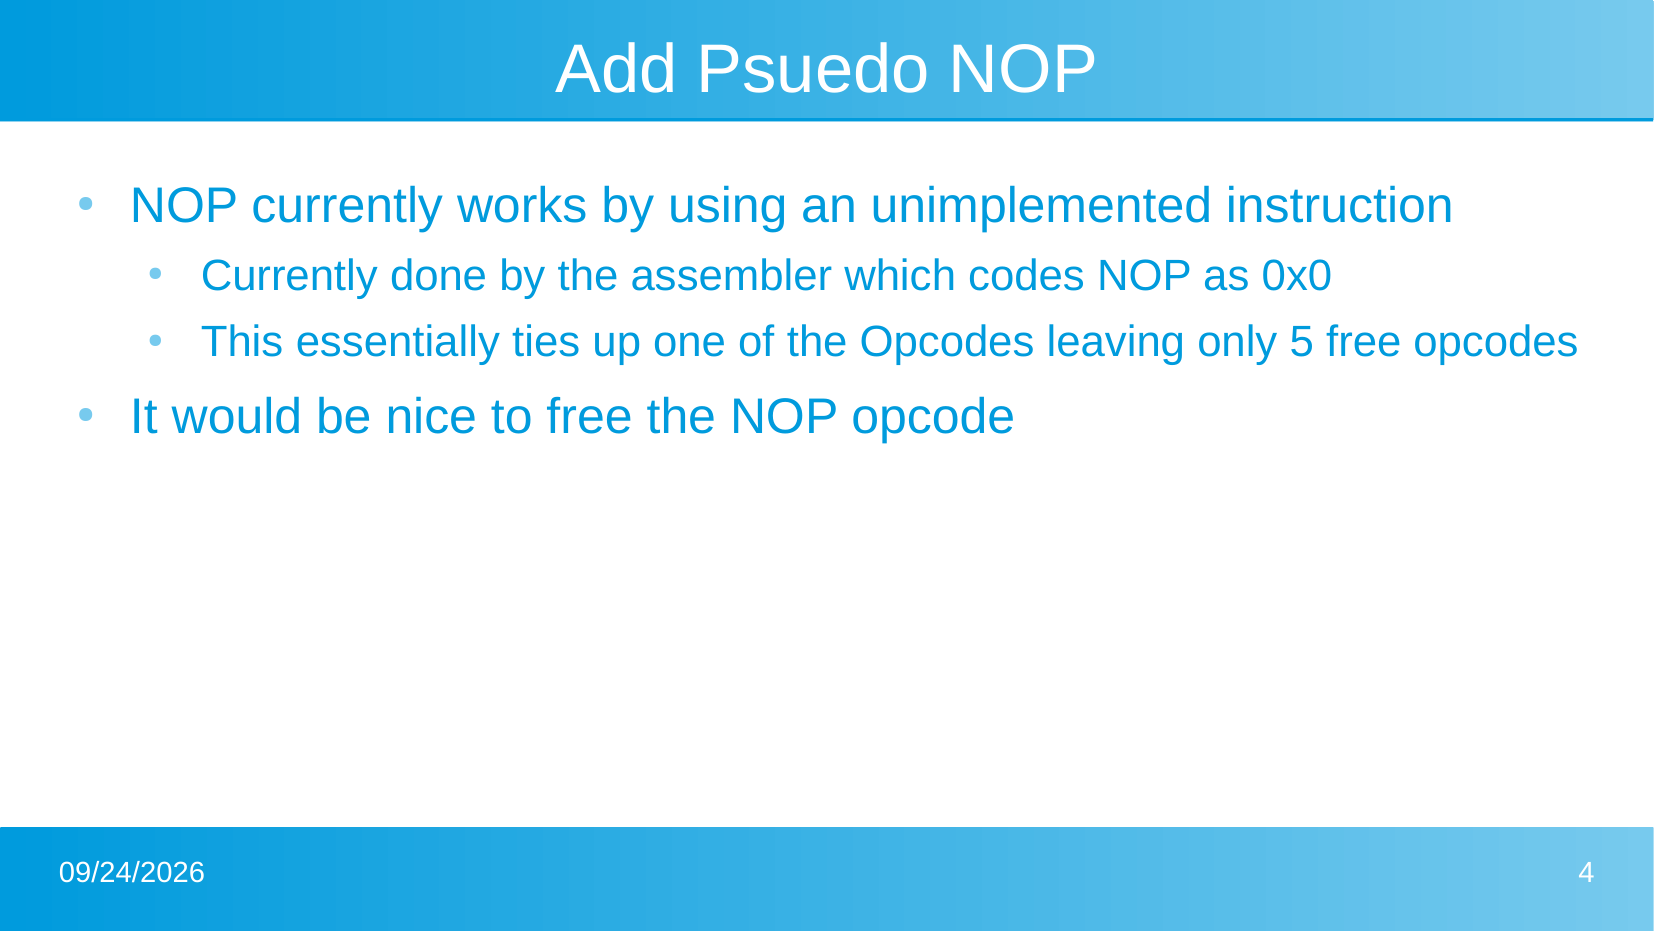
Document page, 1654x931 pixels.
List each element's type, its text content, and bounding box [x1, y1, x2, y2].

list NOP currently works by using an unimplemented instruction Currently done by the assembler which codes NOP as 0x0 This essentially ties up one of the Opcodes leaving only 5 free opcodes It would be nice to free the NOP opcode [59, 177, 1595, 768]
title Add Psuedo NOP [59, 29, 1595, 108]
